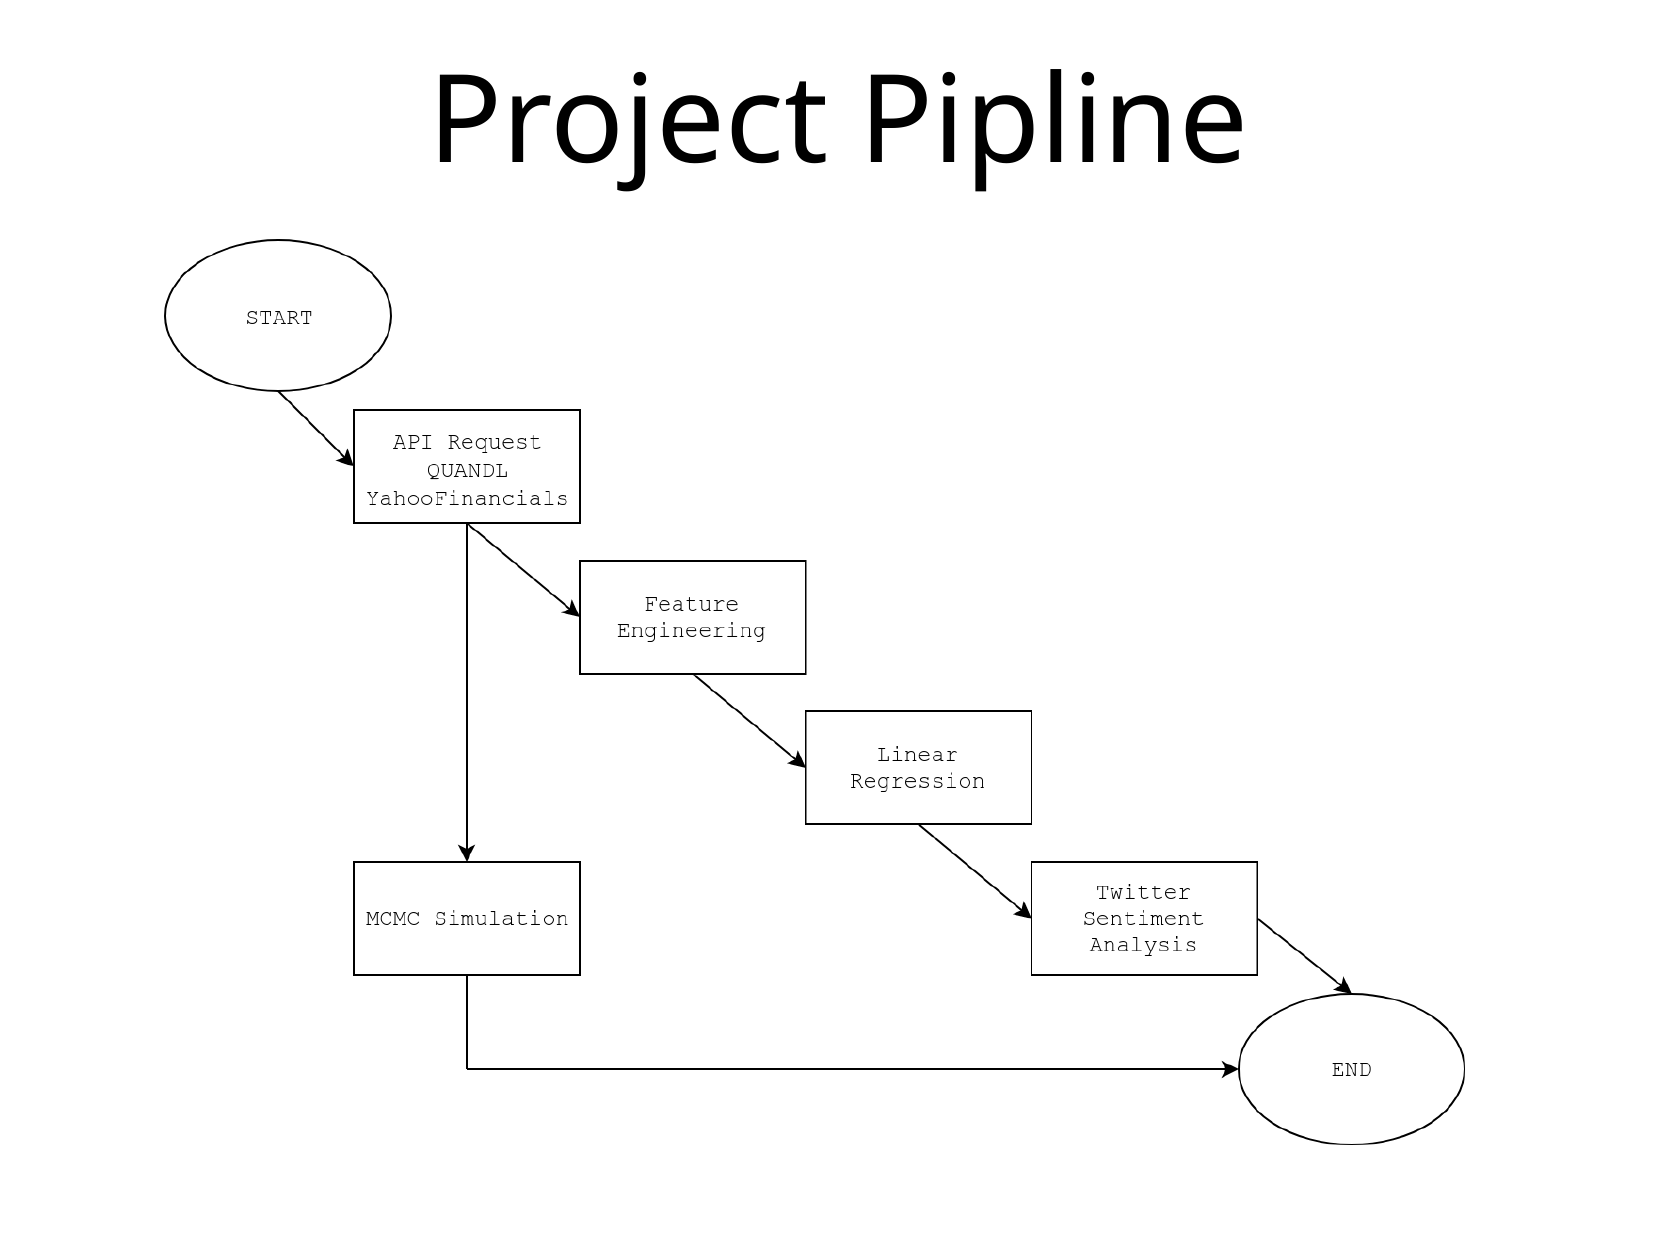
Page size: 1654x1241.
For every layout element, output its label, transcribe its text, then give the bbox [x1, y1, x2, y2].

picture [164, 239, 1465, 1145]
title Project Pipline [94, 11, 1583, 219]
